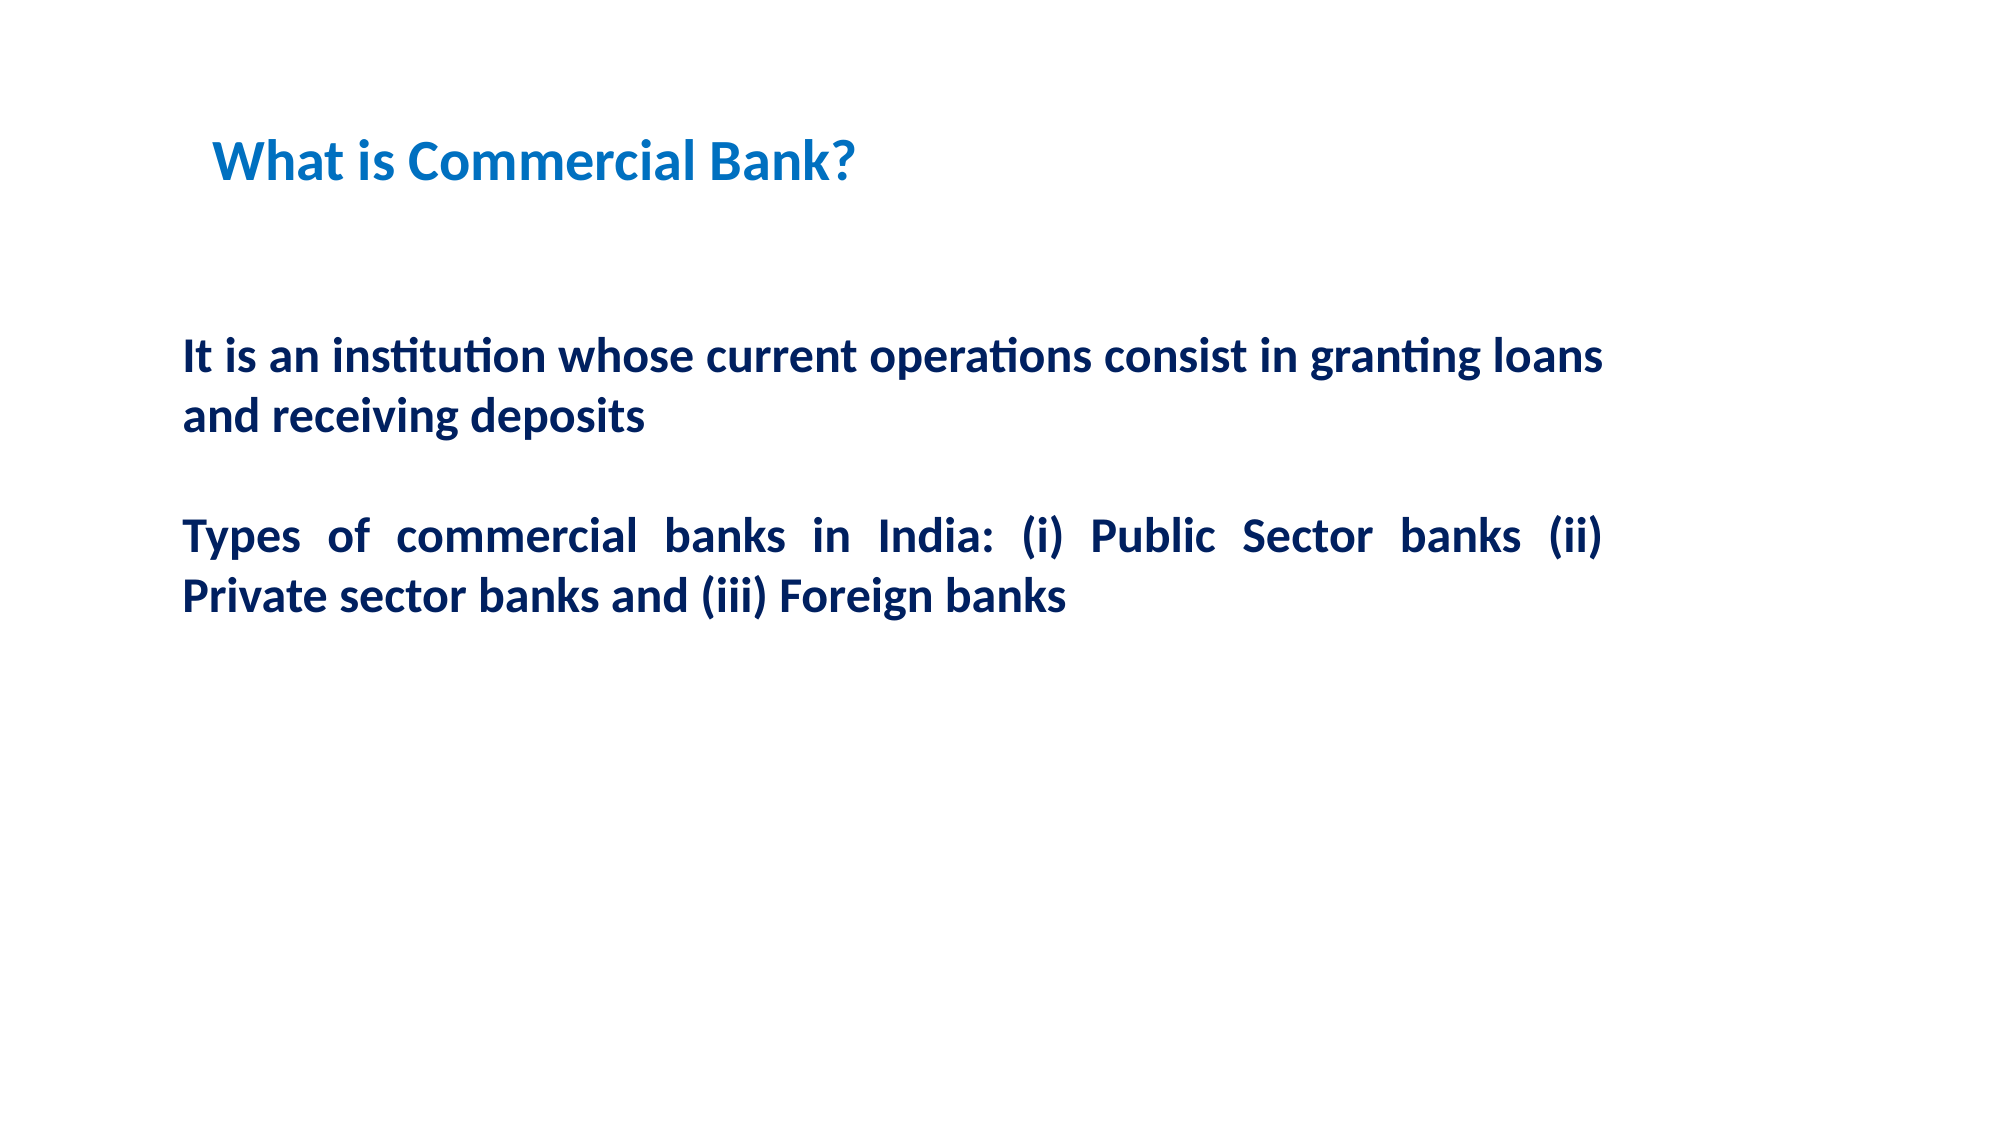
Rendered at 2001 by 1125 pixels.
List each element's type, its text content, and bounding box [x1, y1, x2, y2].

text_box What is Commercial Bank? [197, 114, 1724, 200]
text_box It is an institution whose current operations consist in granting loans and receiving deposits Types of commercial banks in India: (i) Public Sector banks (ii) Private sector banks and (iii) Foreign banks [167, 315, 1620, 630]
